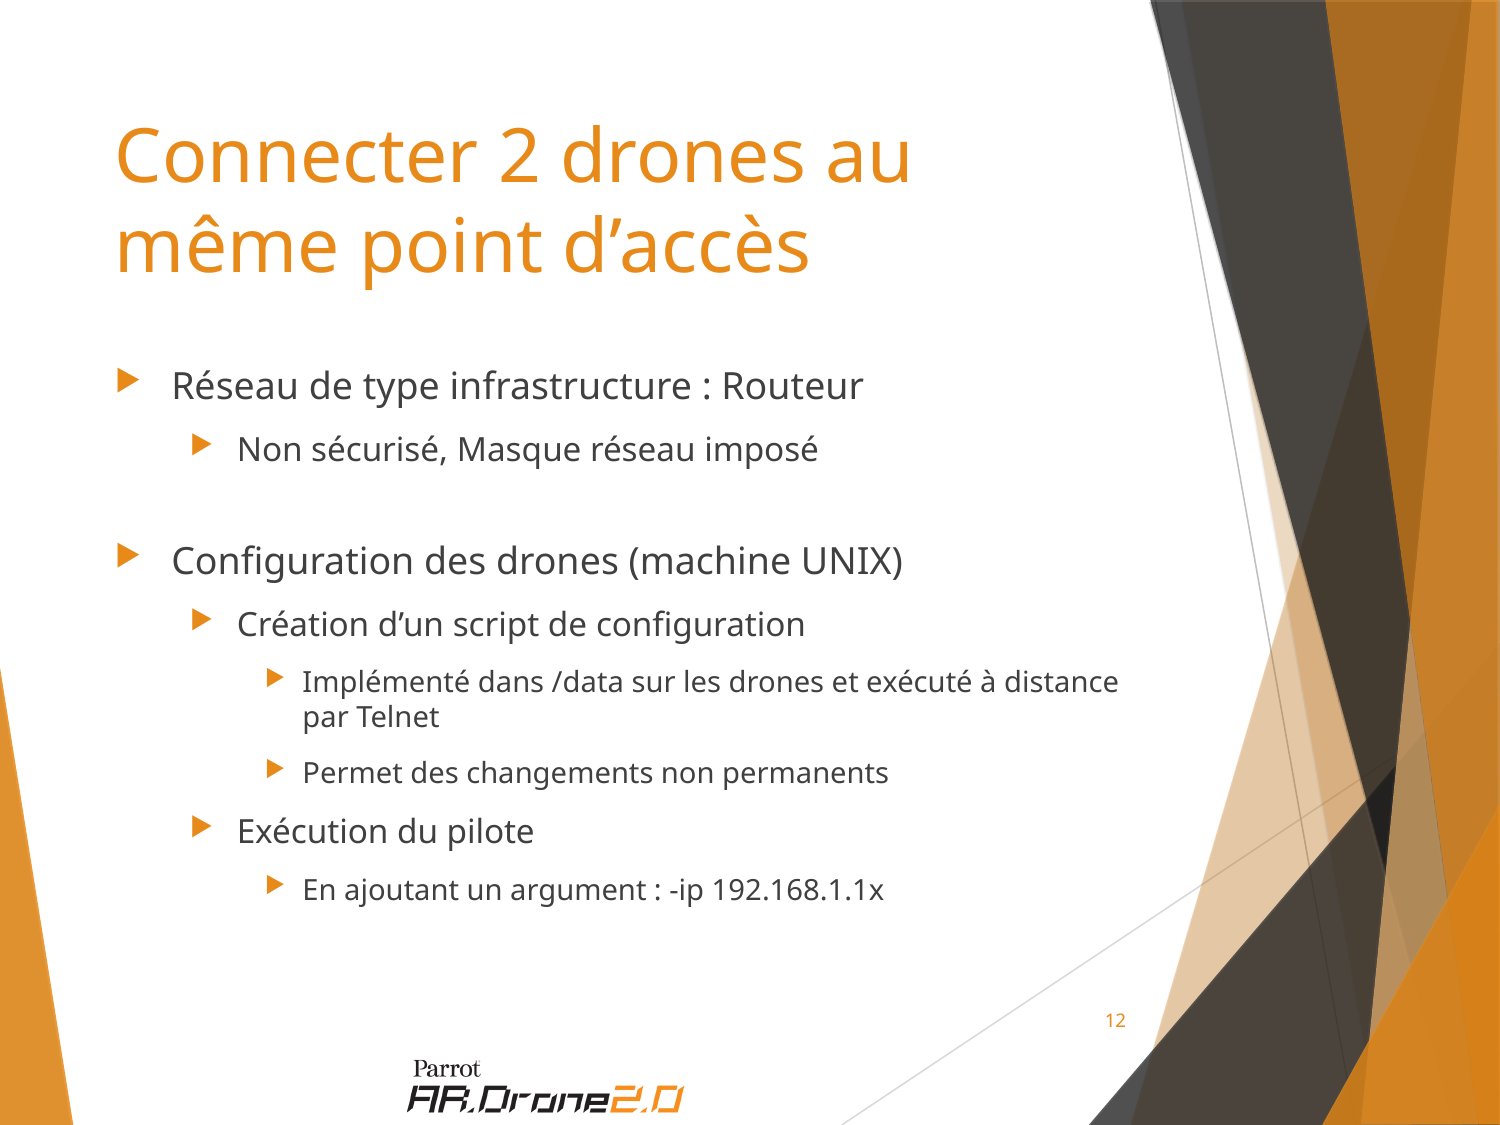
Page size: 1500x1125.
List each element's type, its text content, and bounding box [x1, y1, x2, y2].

slide_number <numéro> [1057, 991, 1142, 1051]
title Connecter 2 drones au même point d’accès [99, 99, 1142, 317]
list Réseau de type infrastructure : Routeur Non sécurisé, Masque réseau imposé Configuration des drones (machine UNIX) Création d’un script de configuration Implémenté dans /data sur les drones et exécuté à distance par Telnet Permet des changements non permanents Exécution du pilote En ajoutant un argument : -ip 192.168.1.1x [99, 354, 1142, 992]
picture [394, 1051, 690, 1125]
